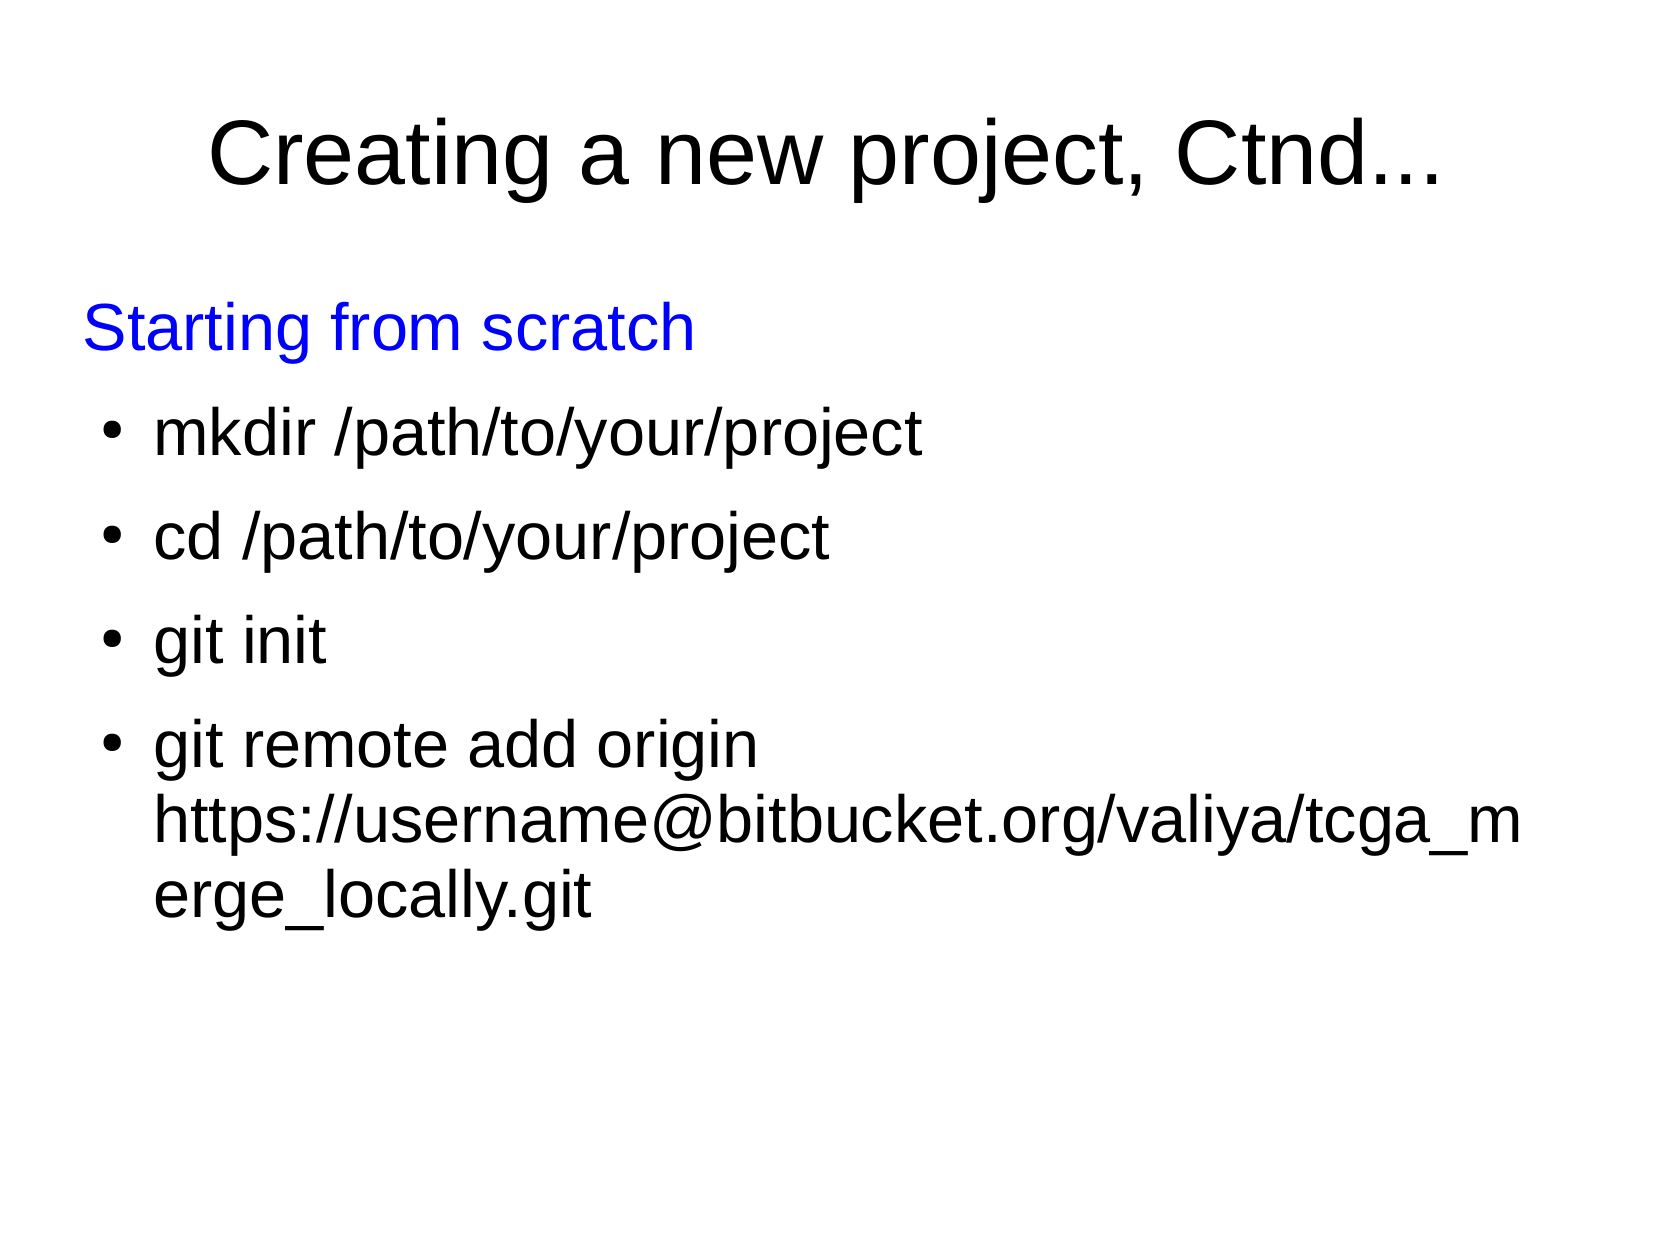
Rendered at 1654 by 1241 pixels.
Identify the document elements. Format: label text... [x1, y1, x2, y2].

title Creating a new project, Ctnd... [82, 49, 1571, 257]
list Starting from scratch mkdir /path/to/your/project cd /path/to/your/project git init git remote add origin https://username@bitbucket.org/valiya/tcga_merge_locally.git [82, 290, 1538, 1010]
